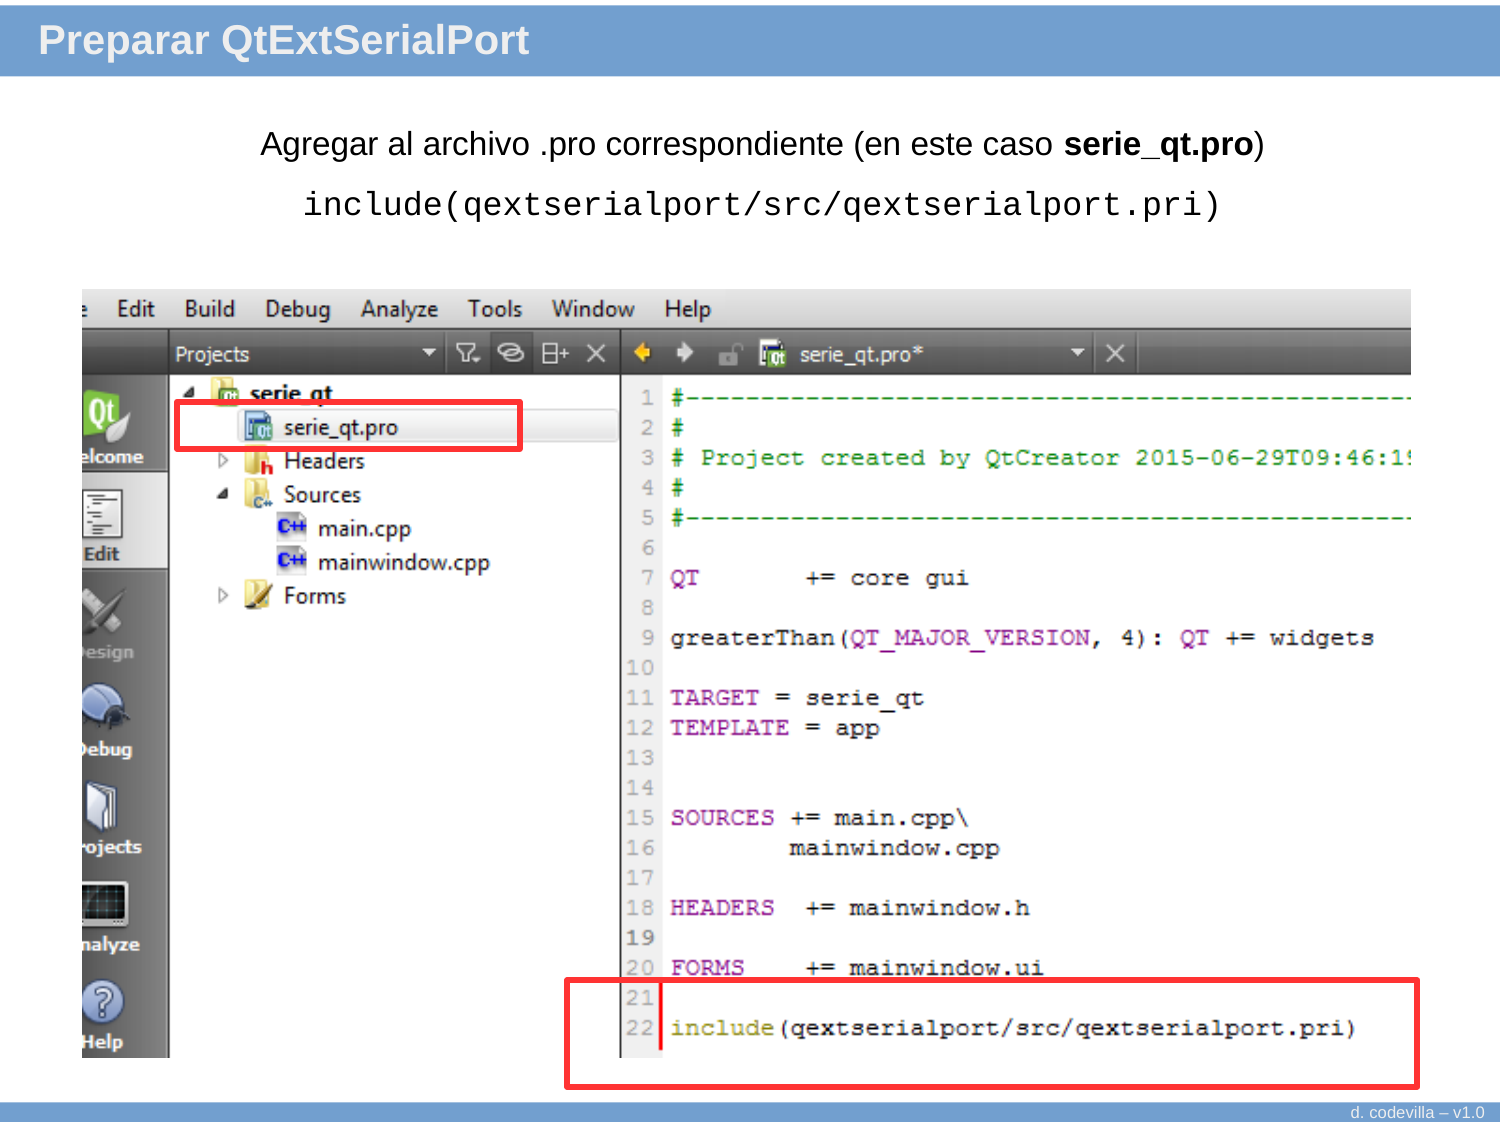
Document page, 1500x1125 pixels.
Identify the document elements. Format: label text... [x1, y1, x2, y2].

text_box Agregar al archivo .pro correspondiente (en este caso serie_qt.pro) include(qextserialport/src/qextserialport.pri) [233, 94, 1280, 289]
picture [570, 983, 1411, 1058]
picture [82, 289, 1411, 1058]
text_box Preparar QtExtSerialPort [23, 5, 545, 72]
